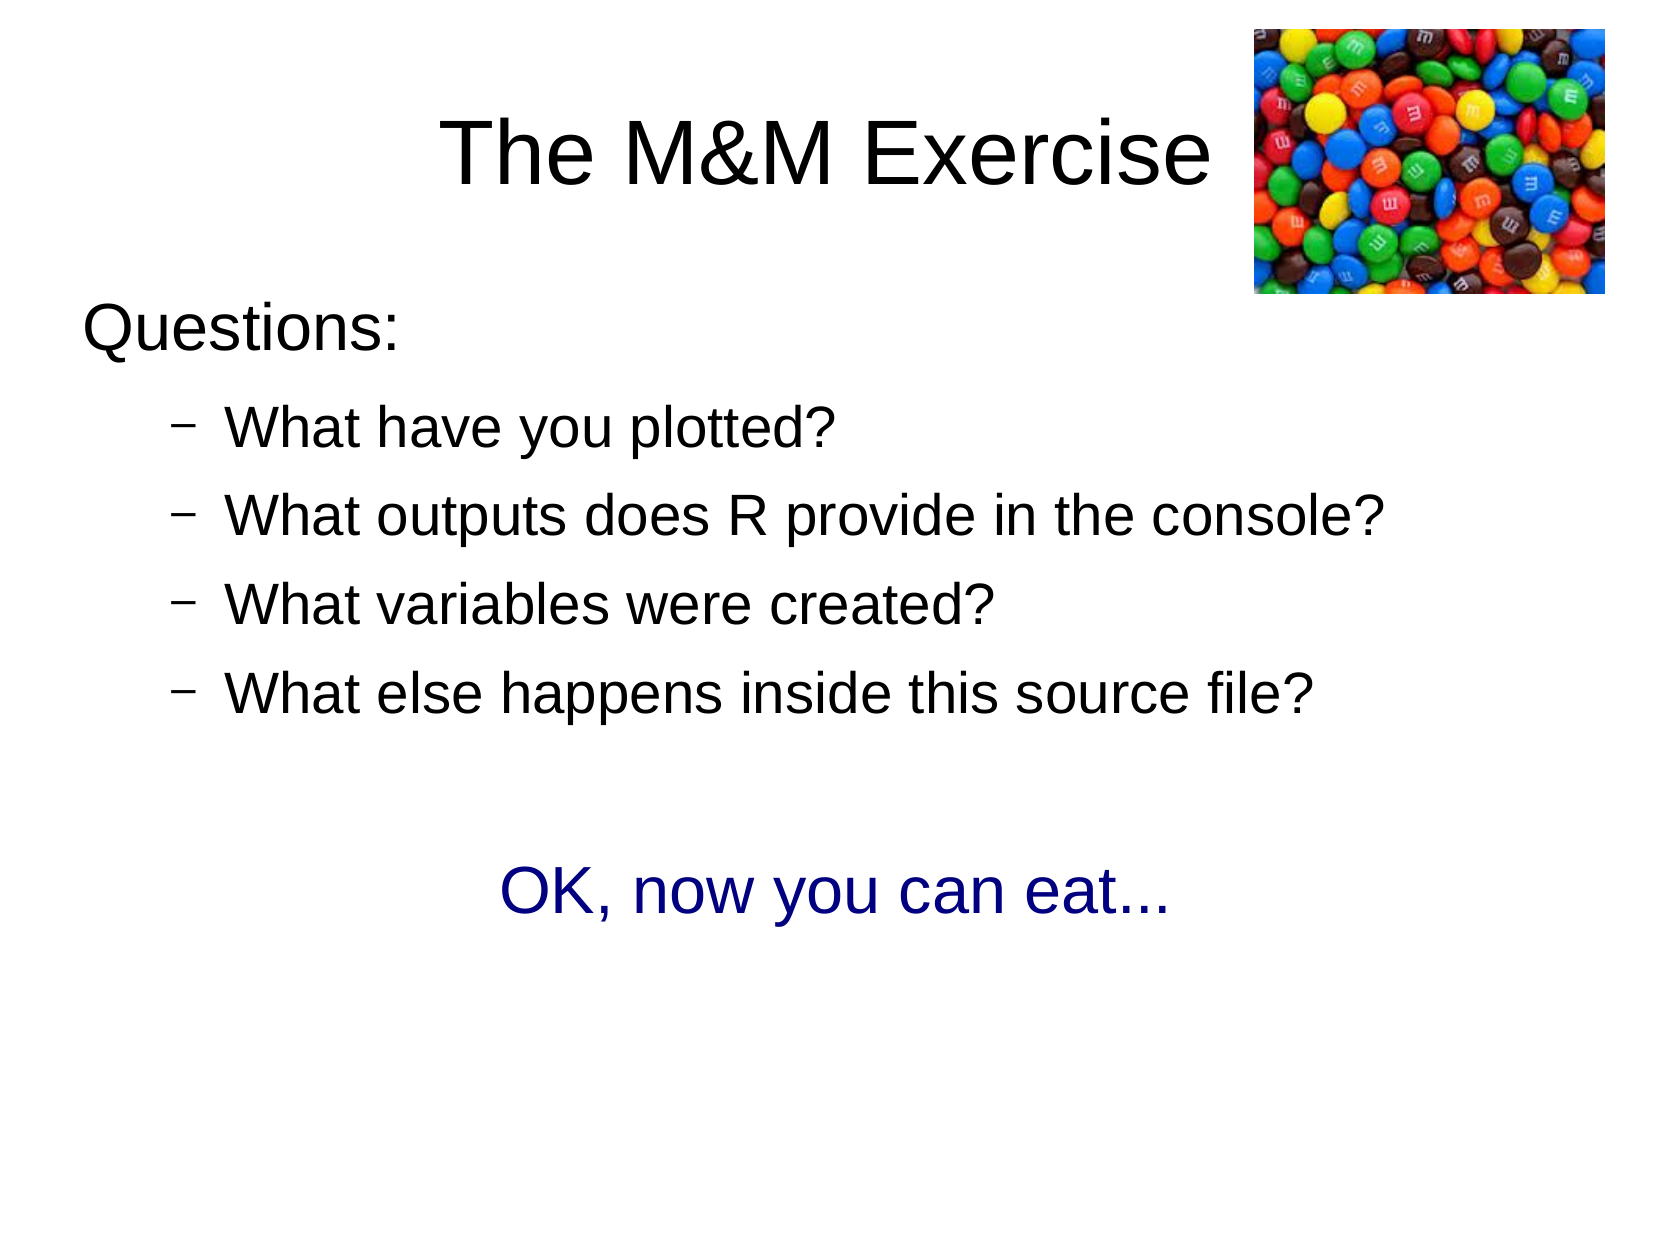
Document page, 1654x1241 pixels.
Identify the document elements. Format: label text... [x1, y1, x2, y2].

title The M&M Exercise [82, 49, 1254, 257]
list Questions: What have you plotted? What outputs does R provide in the console? What variables were created? What else happens inside this source file? OK, now you can eat... [82, 290, 1591, 1201]
picture [1254, 29, 1605, 294]
